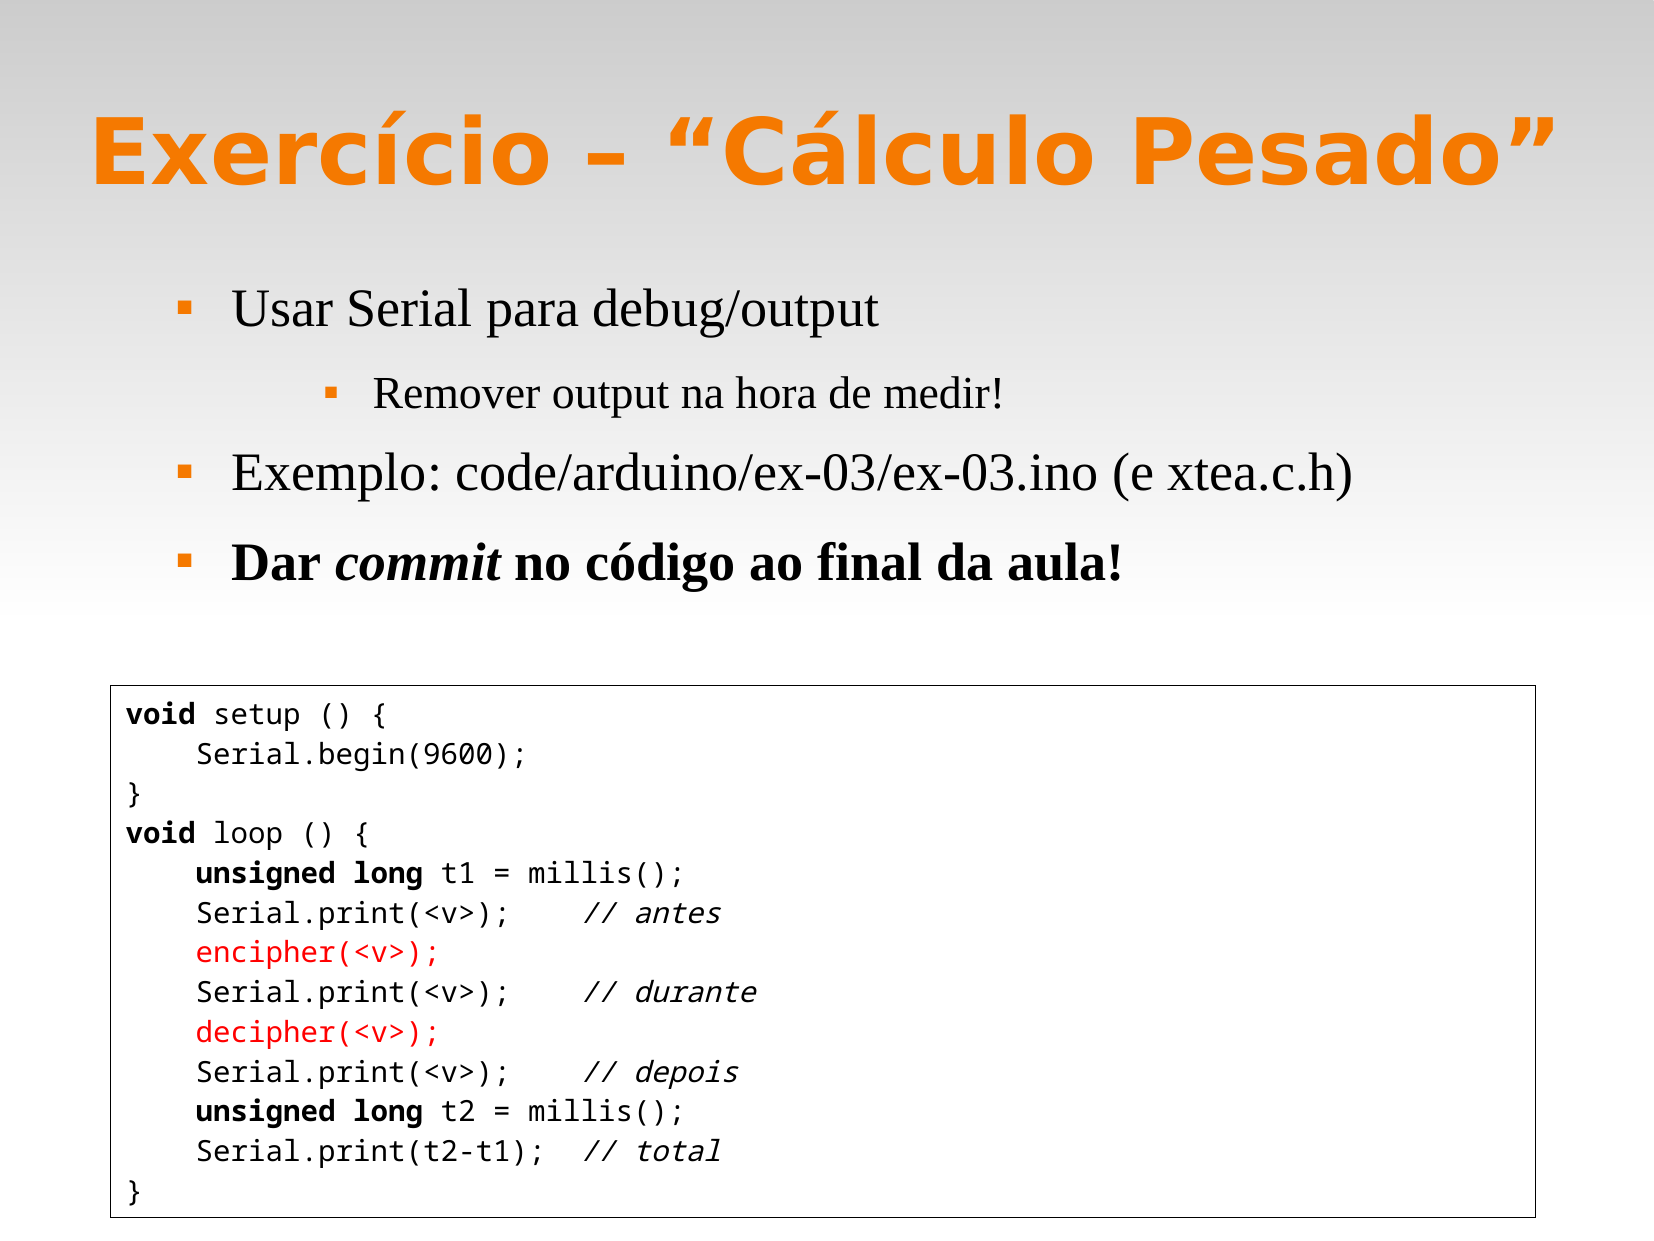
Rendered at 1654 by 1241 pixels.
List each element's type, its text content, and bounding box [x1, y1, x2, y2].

title Exercício – “Cálculo Pesado” [82, 49, 1571, 257]
text_box void setup () { Serial.begin(9600); } void loop () { unsigned long t1 = millis(); Serial.print(<v>); // antes encipher(<v>); Serial.print(<v>); // durante decipher(<v>); Serial.print(<v>); // depois unsigned long t2 = millis(); Serial.print(t2-t1); // total } [110, 685, 1536, 1147]
list Usar Serial para debug/output Remover output na hora de medir! Exemplo: code/arduino/ex-03/ex-03.ino (e xtea.c.h) Dar commit no código ao final da aula! [89, 278, 1576, 1098]
